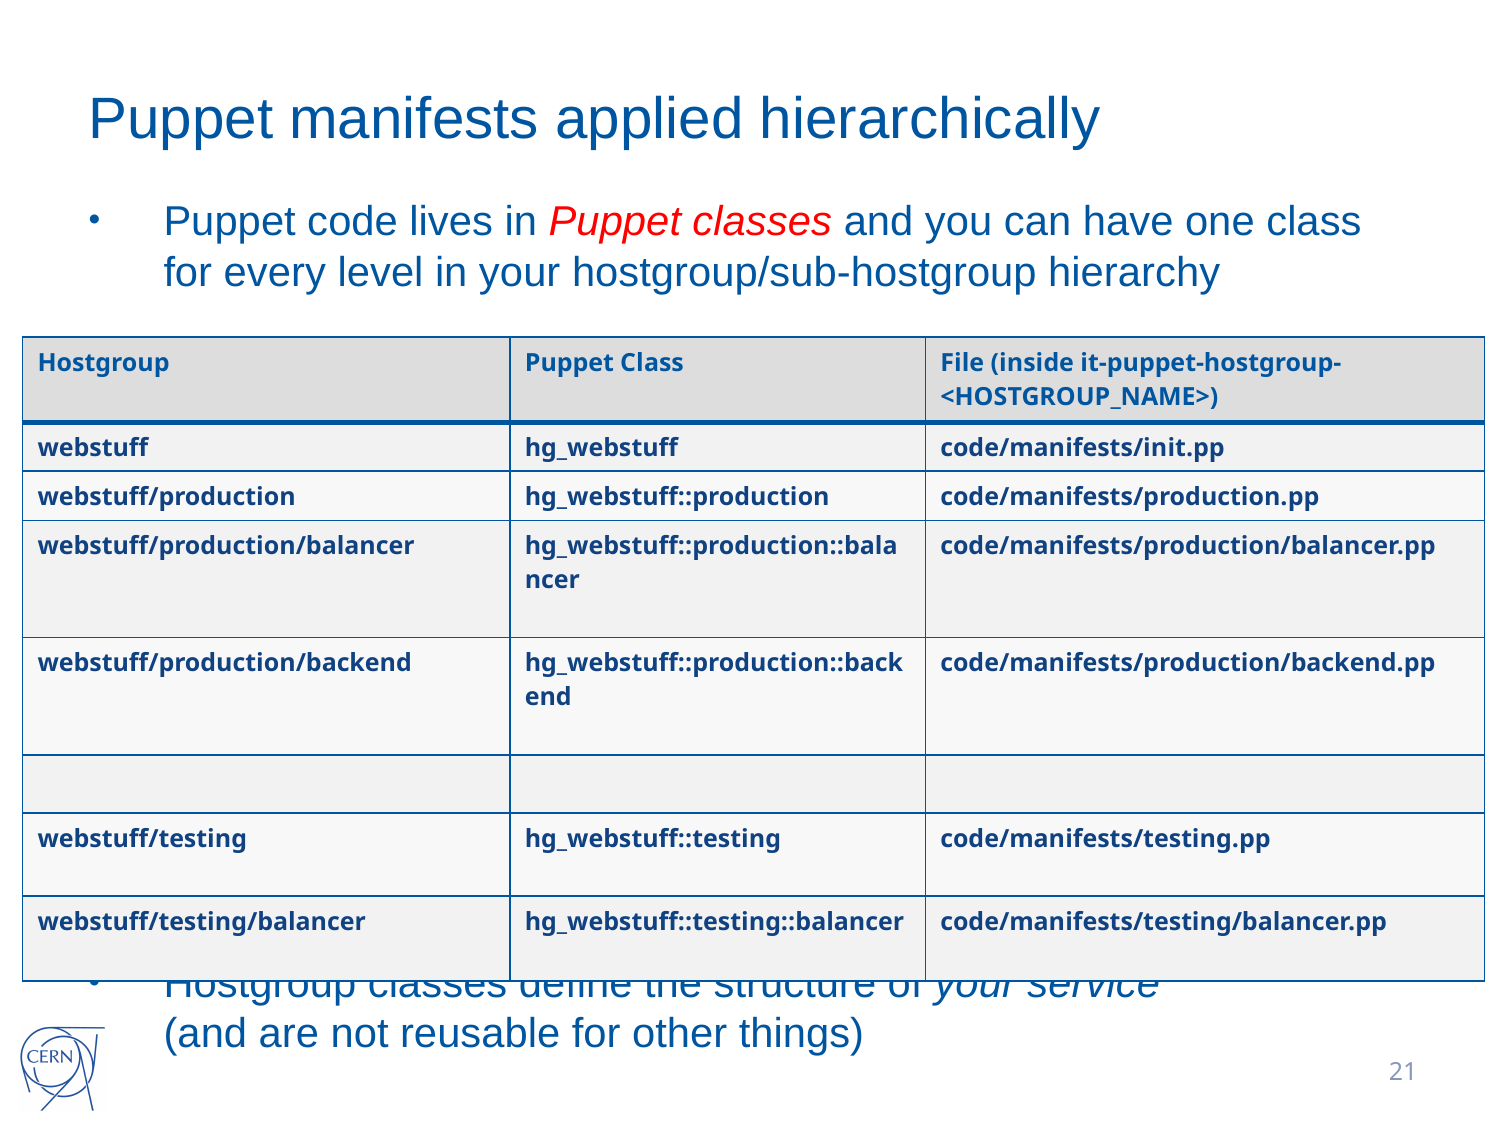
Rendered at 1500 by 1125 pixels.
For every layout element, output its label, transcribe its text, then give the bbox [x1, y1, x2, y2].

table_cell code/manifests/testing.pp [926, 814, 1484, 895]
table_cell webstuff/production/backend [23, 638, 509, 754]
table_cell webstuff/testing/balancer [23, 897, 509, 980]
table_cell code/manifests/production/backend.pp [926, 638, 1484, 754]
table_cell code/manifests/testing/balancer.pp [926, 897, 1484, 980]
table_cell hg_webstuff::testing::balancer [511, 897, 925, 980]
table_cell code/manifests/production.pp [926, 472, 1484, 520]
list Puppet code lives in Puppet classes and you can have one class for every level in your hostgroup/sub-hostgroup hierarchy Hostgroup classes define the structure of your service (and are not reusable for other things) [75, 186, 1425, 336]
table_cell [23, 756, 509, 812]
title Puppet manifests applied hierarchically [75, 13, 1425, 186]
table_cell [926, 756, 1484, 812]
list Puppet code lives in Puppet classes and you can have one class for every level in your hostgroup/sub-hostgroup hierarchy Hostgroup classes define the structure of your service (and are not reusable for other things) [75, 982, 1425, 1095]
table_cell hg_webstuff::production::backend [511, 638, 925, 754]
table_cell [511, 756, 925, 812]
table_cell hg_webstuff::production [511, 472, 925, 520]
table_cell code/manifests/init.pp [926, 425, 1484, 470]
picture [18, 1025, 106, 1112]
table_cell code/manifests/production/balancer.pp [926, 521, 1484, 637]
table_cell webstuff [23, 425, 509, 470]
table_header Puppet Class [511, 338, 925, 420]
table_cell hg_webstuff [511, 425, 925, 470]
table_cell webstuff/testing [23, 814, 509, 895]
slide_number <number> [1342, 1051, 1425, 1095]
table_header Hostgroup [23, 338, 509, 420]
table_cell hg_webstuff::production::balancer [511, 521, 925, 637]
table_cell webstuff/production [23, 472, 509, 520]
table_cell webstuff/production/balancer [23, 521, 509, 637]
table_cell hg_webstuff::testing [511, 814, 925, 895]
table_header File (inside it-puppet-hostgroup-<HOSTGROUP_NAME>) [926, 338, 1484, 420]
